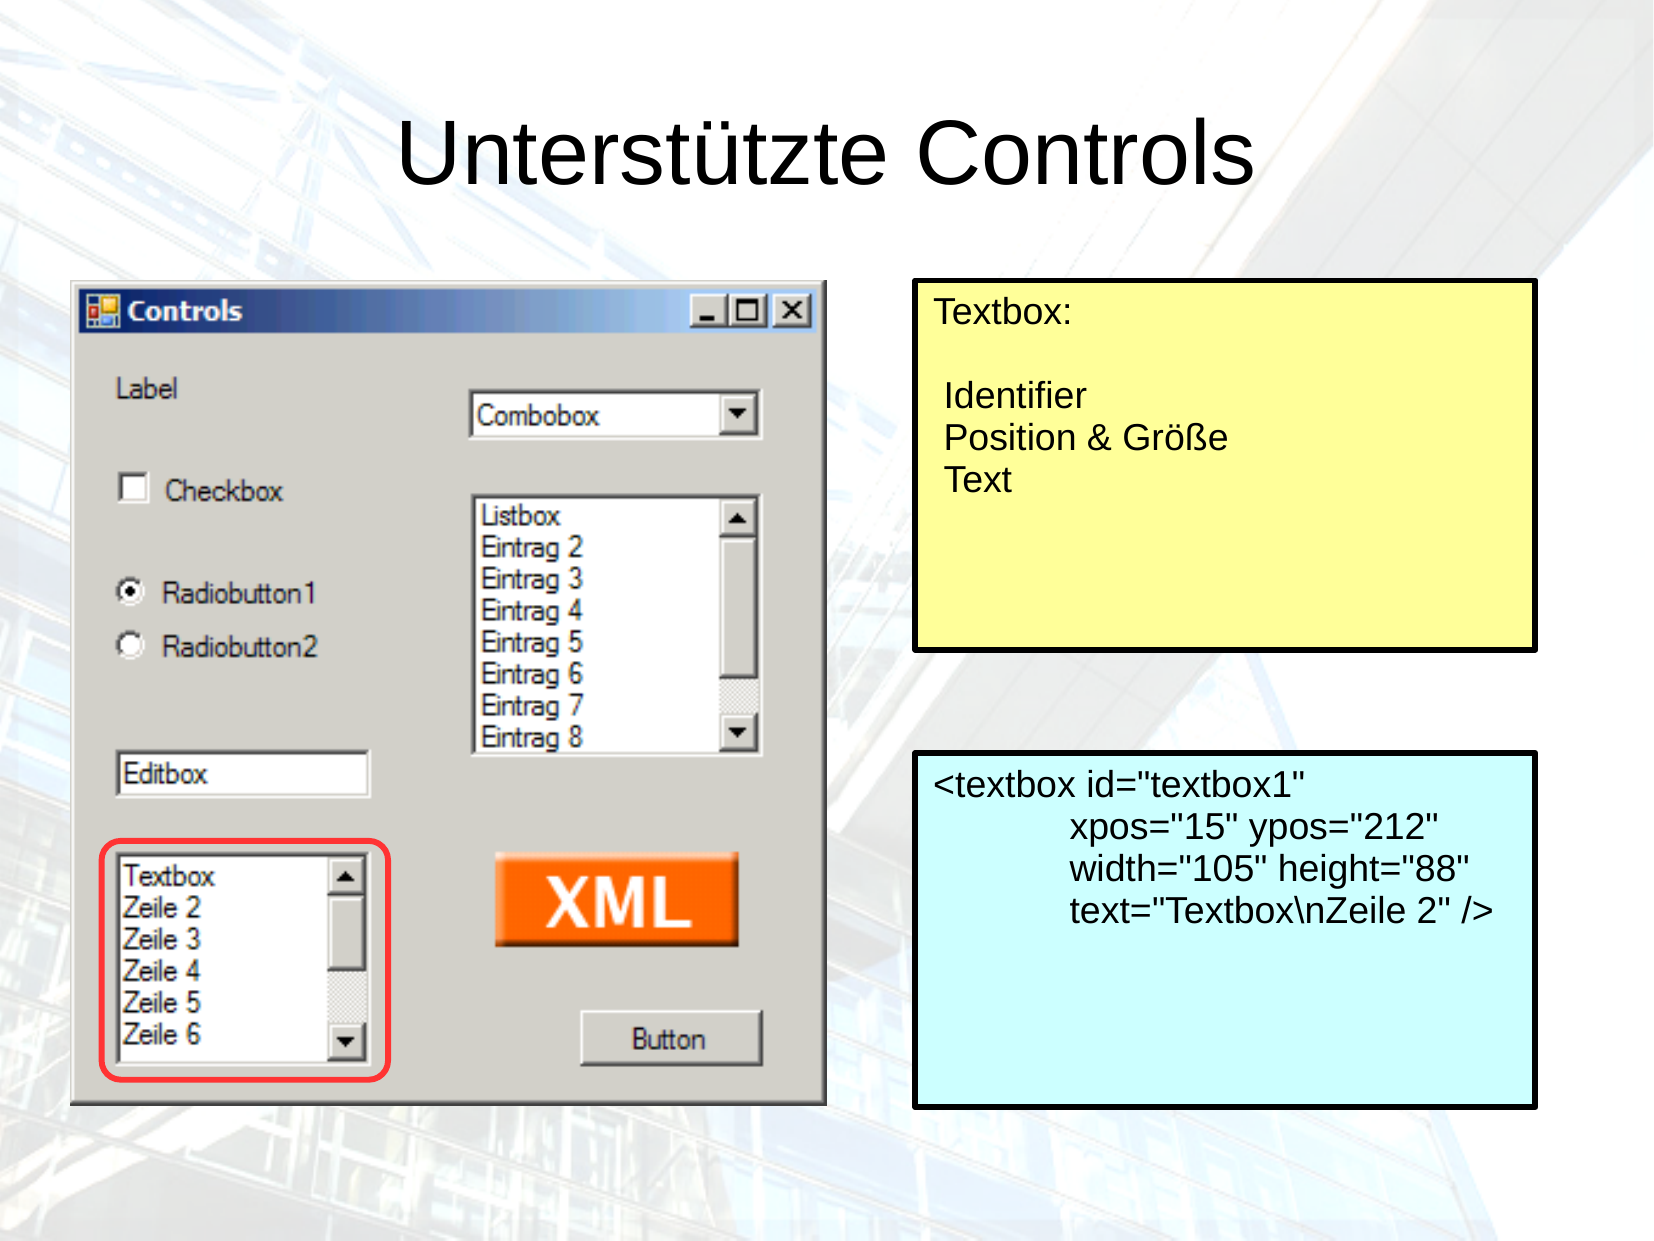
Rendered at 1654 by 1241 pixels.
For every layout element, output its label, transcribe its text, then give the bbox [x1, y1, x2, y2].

title Unterstützte Controls [82, 56, 1571, 250]
text_box Textbox: Identifier Position & Größe Text [915, 280, 1536, 650]
picture [0, 0, 1654, 1241]
text_box <textbox id="textbox1" xpos="15" ypos="212" width="105" height="88" text="Textbox\nZeile 2" /> [915, 752, 1536, 1108]
